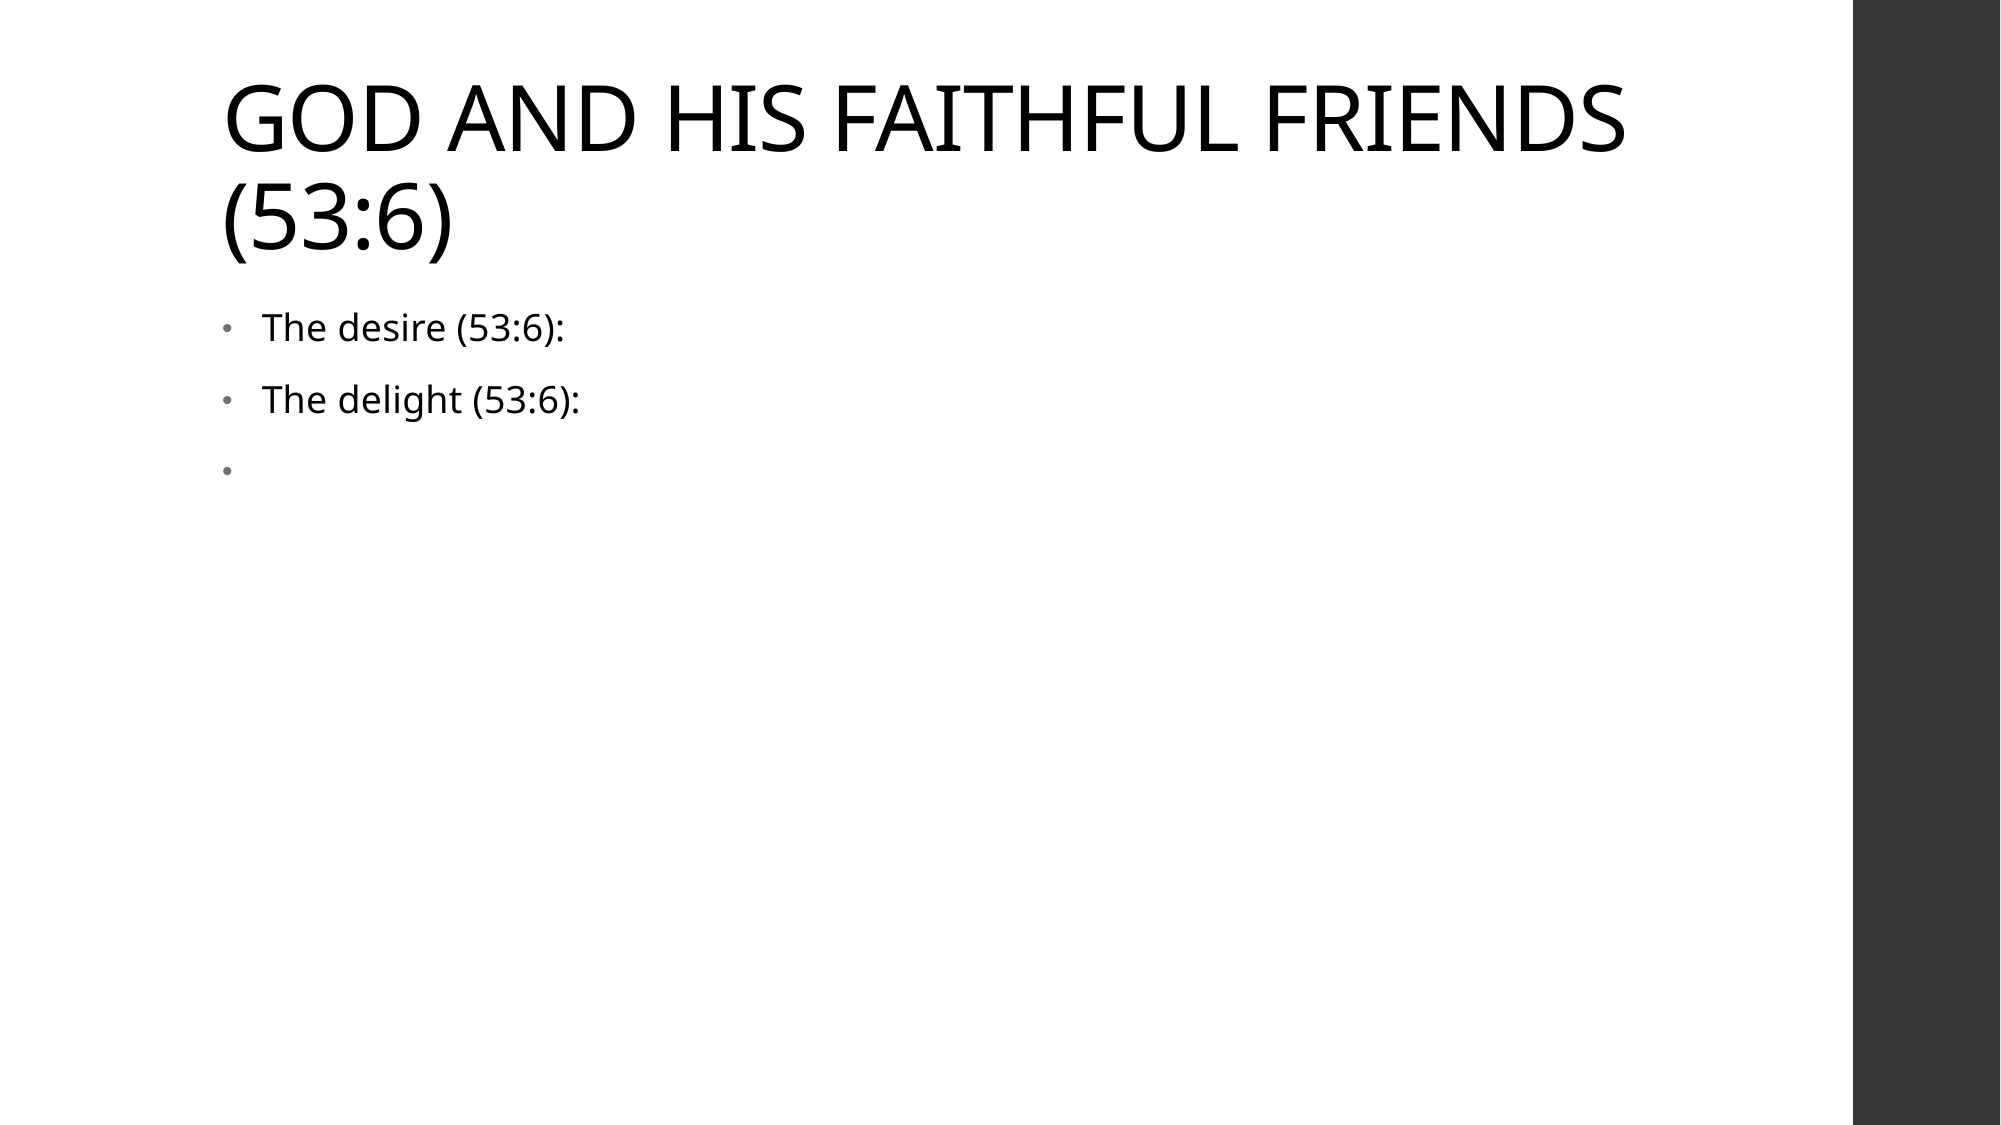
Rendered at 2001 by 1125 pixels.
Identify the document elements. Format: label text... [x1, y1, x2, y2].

list The desire (53:6): The delight (53:6): [206, 299, 1617, 1014]
title GOD AND HIS FAITHFUL FRIENDS (53:6) [206, 60, 1797, 278]
